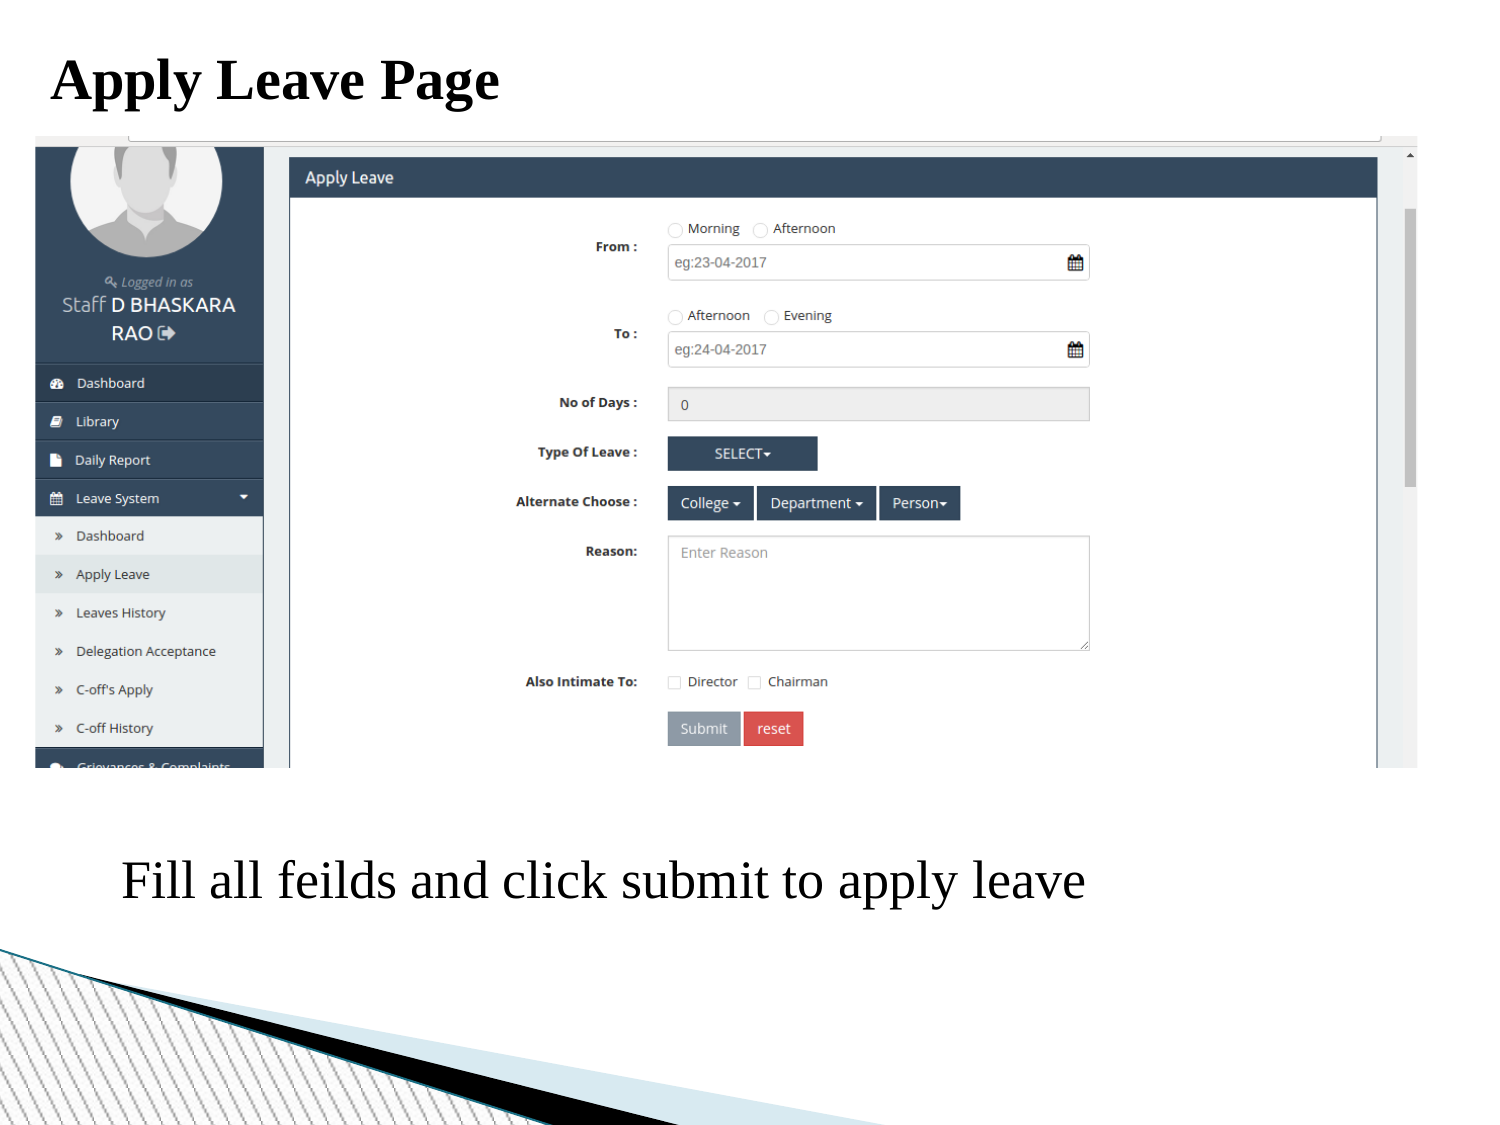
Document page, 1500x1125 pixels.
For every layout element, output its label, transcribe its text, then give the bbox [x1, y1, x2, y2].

picture [0, 952, 543, 1125]
text_box Fill all feilds and click submit to apply leave [106, 838, 1430, 923]
text_box Apply Leave Page [35, 35, 815, 125]
picture [35, 136, 1418, 768]
